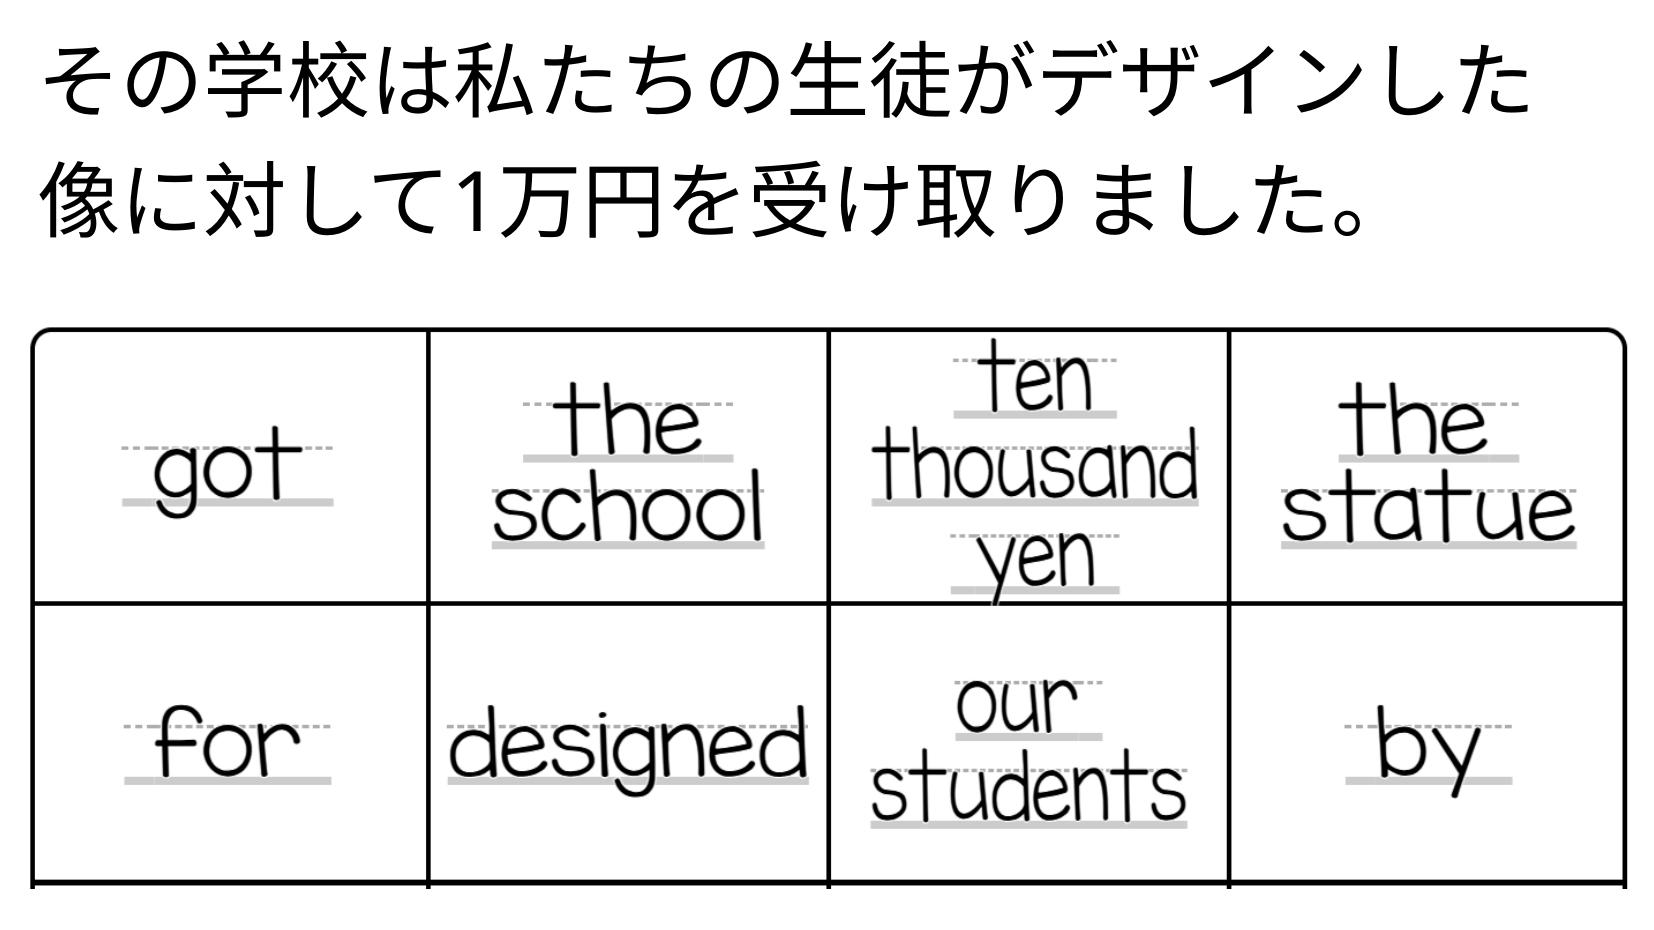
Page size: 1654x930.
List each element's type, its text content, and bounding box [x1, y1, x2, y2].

picture [20, 324, 1633, 889]
title その学校は私たちの生徒がデザインした 像に対して1万円を受け取りました。 [37, 19, 1612, 252]
